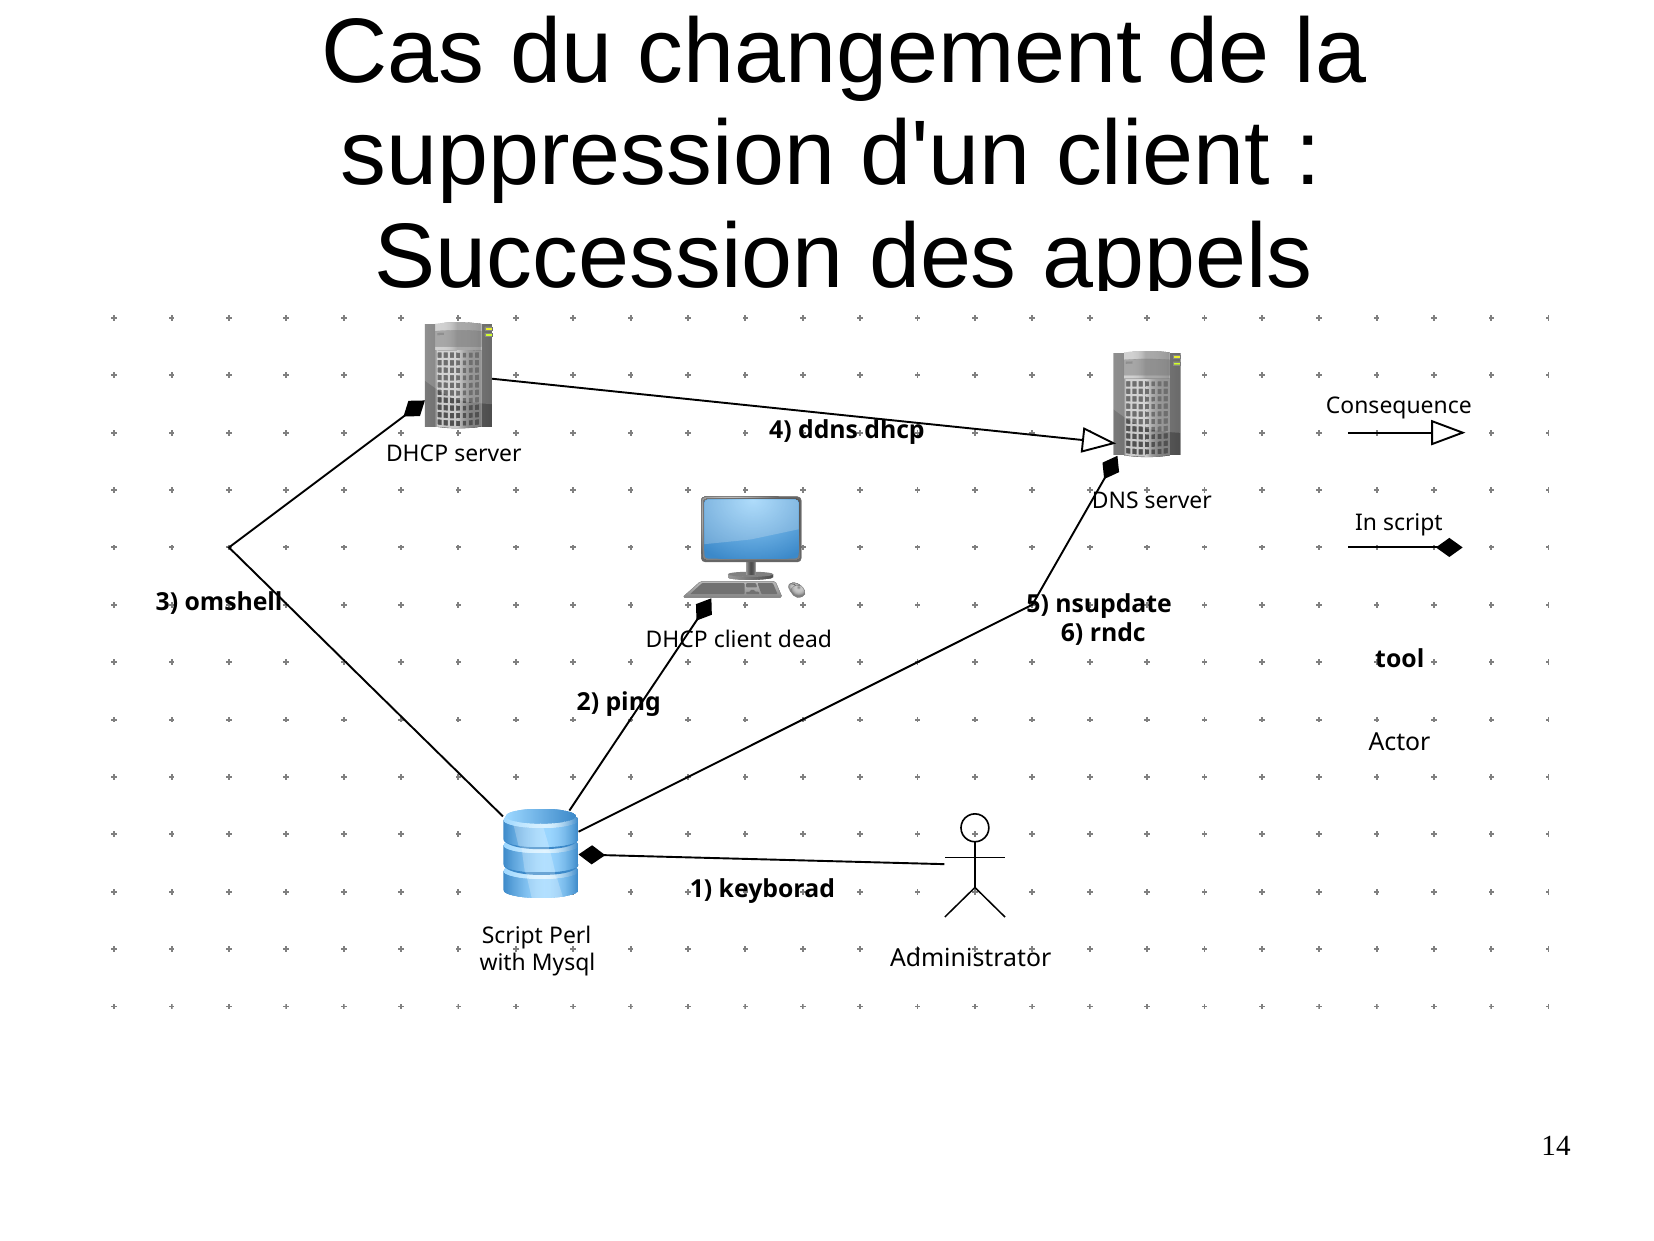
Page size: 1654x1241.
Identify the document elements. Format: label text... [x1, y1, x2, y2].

picture [103, 290, 1550, 1010]
title Cas du changement de la suppression d'un client : Succession des appels [82, 0, 1571, 307]
